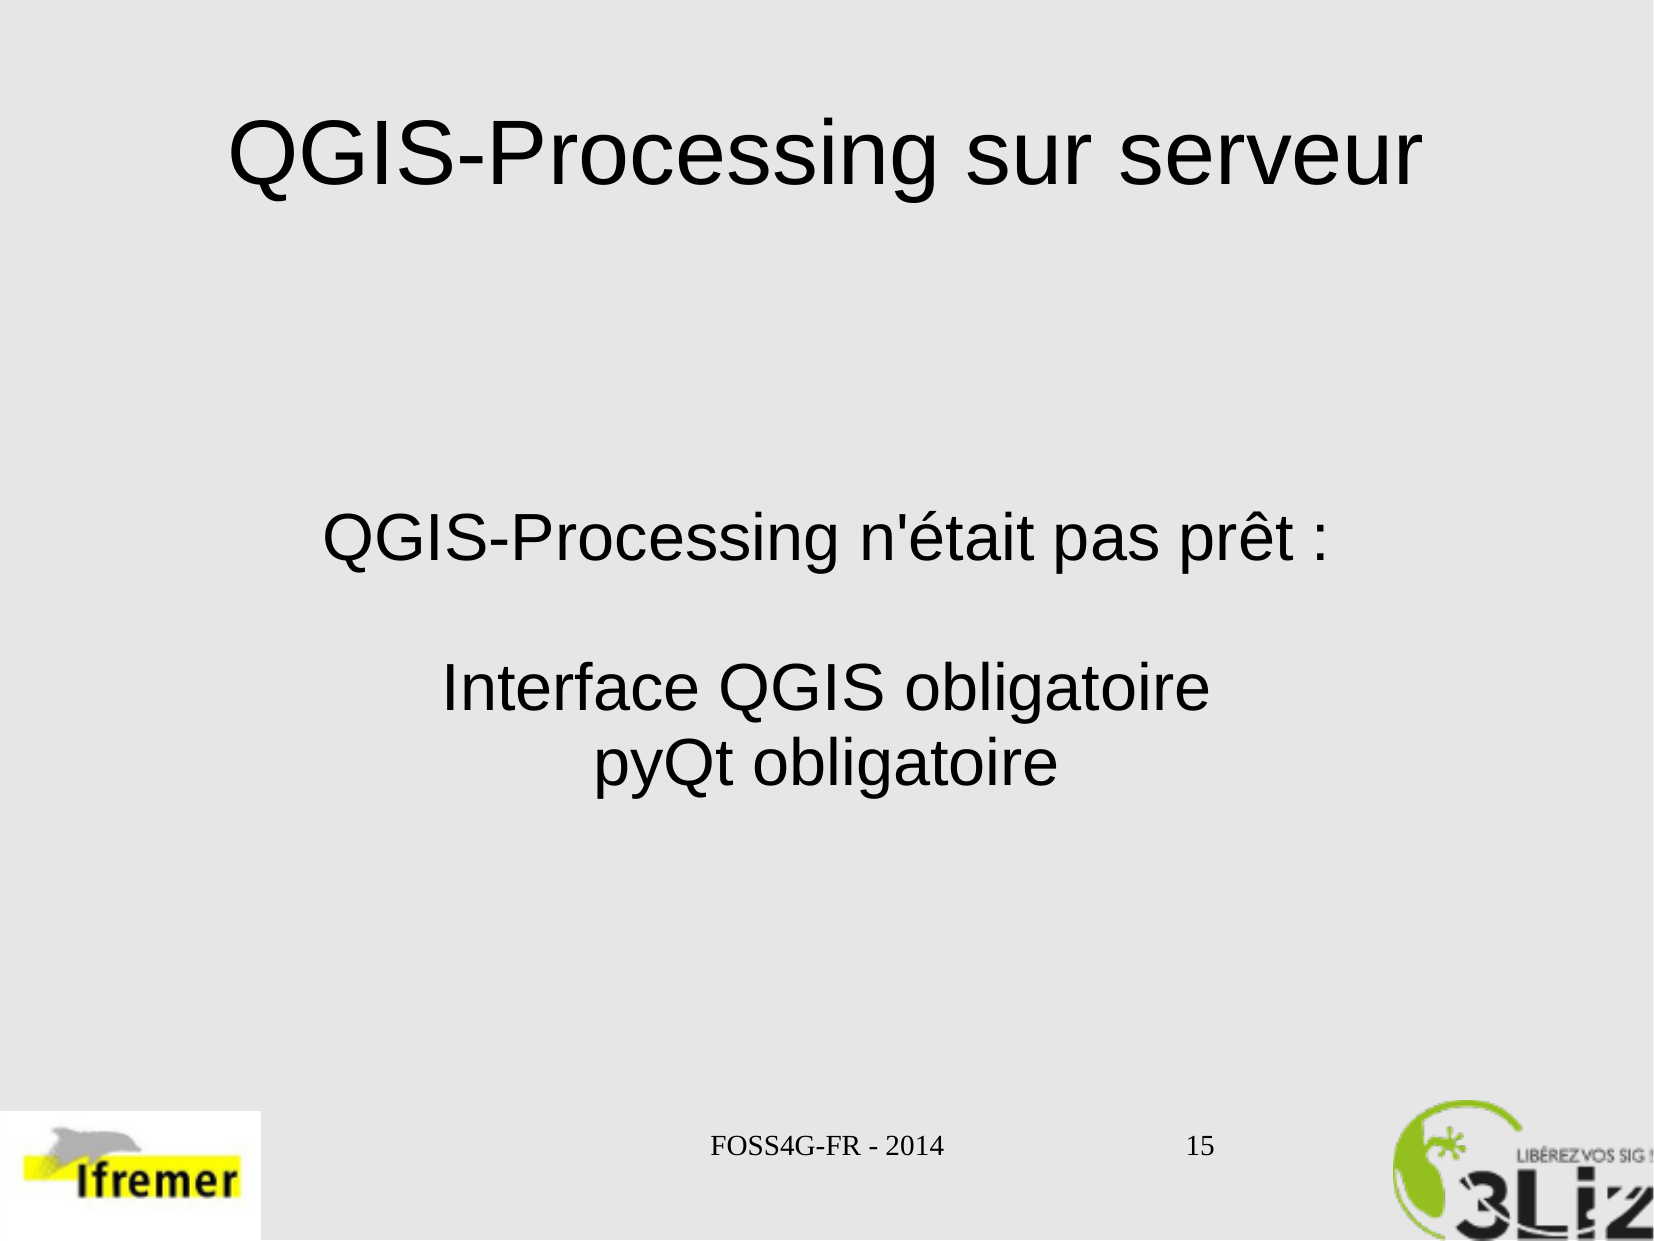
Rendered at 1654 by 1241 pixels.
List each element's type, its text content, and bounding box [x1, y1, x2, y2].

subtitle QGIS-Processing n'était pas prêt : Interface QGIS obligatoire pyQt obligatoire [82, 290, 1571, 1010]
title QGIS-Processing sur serveur [82, 49, 1571, 257]
picture [0, 1111, 261, 1241]
picture [1393, 1100, 1654, 1241]
